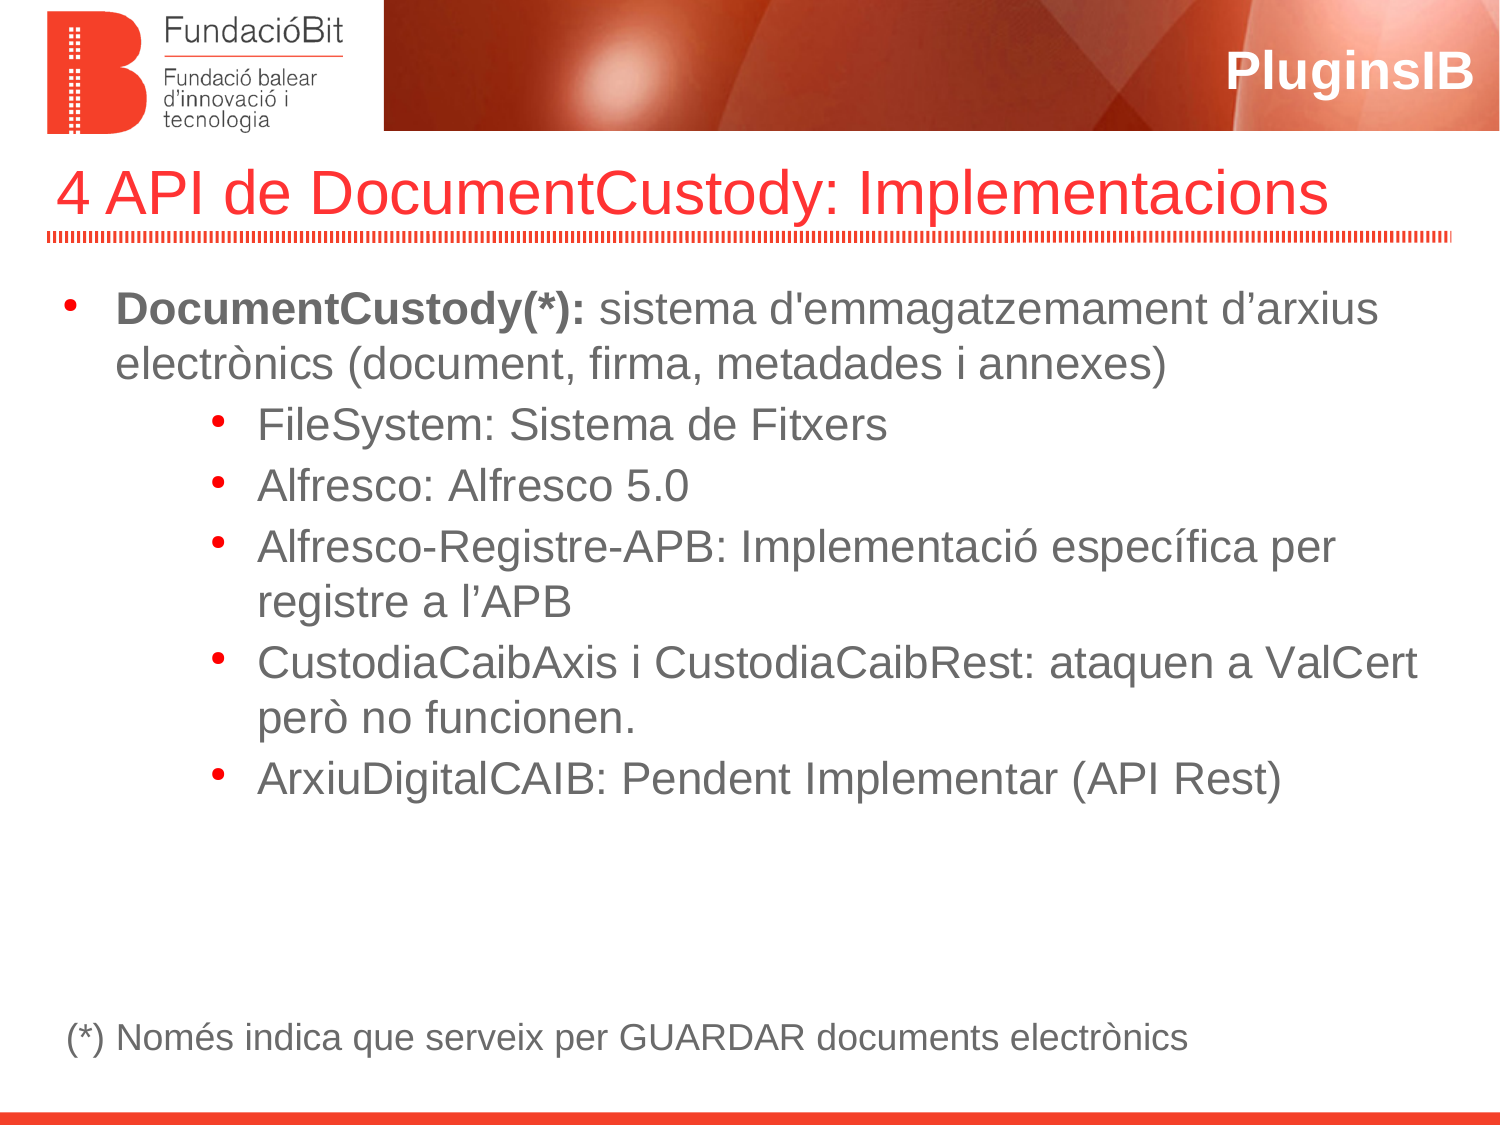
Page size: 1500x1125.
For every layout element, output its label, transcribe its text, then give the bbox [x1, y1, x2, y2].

text_box DocumentCustody(*): sistema d'emmagatzemament d’arxius electrònics (document, firma, metadades i annexes) FileSystem: Sistema de Fitxers Alfresco: Alfresco 5.0 Alfresco-Registre-APB: Implementació específica per registre a l’APB CustodiaCaibAxis i CustodiaCaibRest: ataquen a ValCert però no funcionen. ArxiuDigitalCAIB: Pendent Implementar (API Rest) (*) Només indica que serveix per GUARDAR documents electrònics [30, 271, 1443, 1066]
title PluginsIB [324, 19, 1477, 123]
picture [47, 11, 343, 134]
picture [383, 0, 1500, 131]
list 4 API de DocumentCustody: Implementacions [4, 158, 1452, 298]
